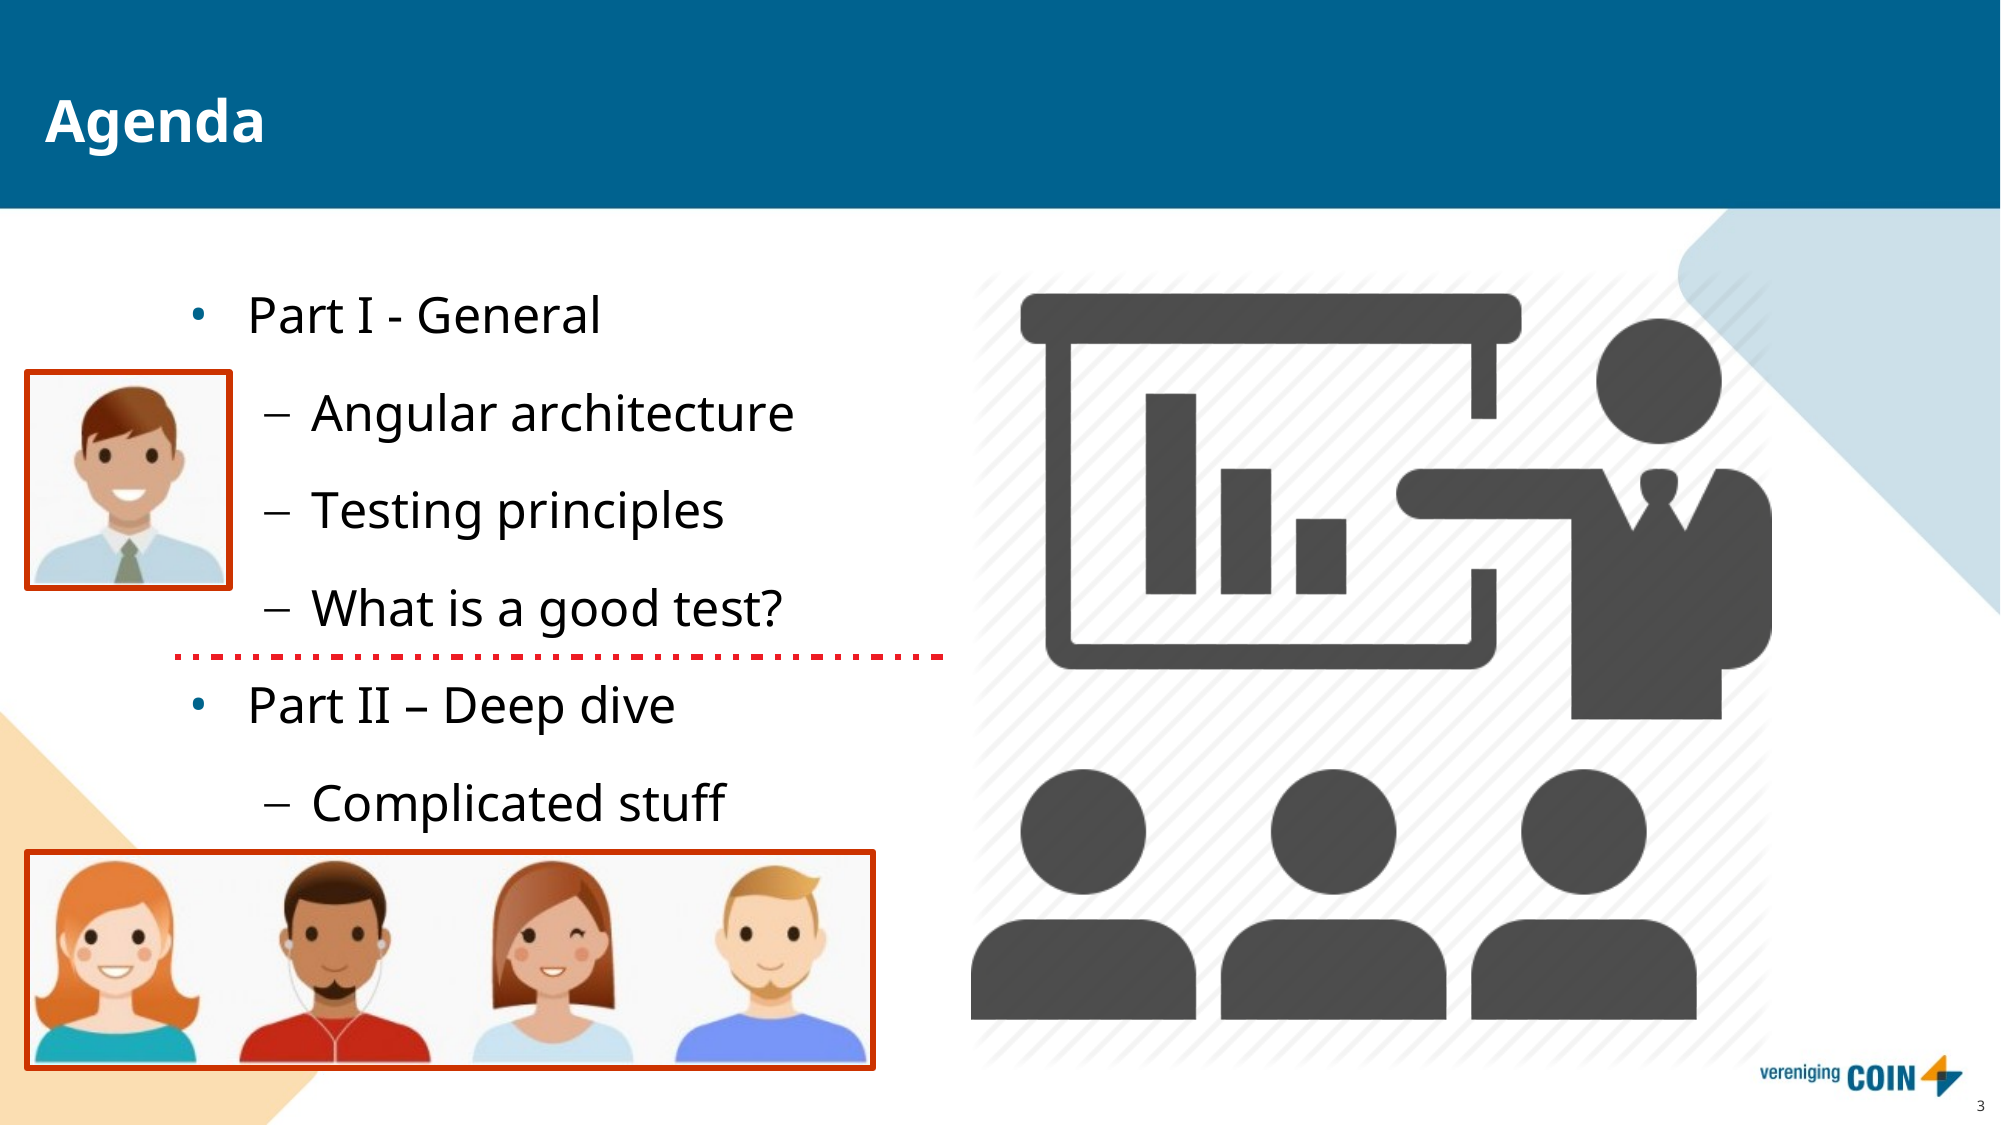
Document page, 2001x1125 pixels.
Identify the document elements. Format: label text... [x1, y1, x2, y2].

text_box Agenda [30, 31, 1969, 162]
text_box Part I - General Angular architecture Testing principles What is a good test? Part II – Deep dive Complicated stuff [174, 246, 1840, 1015]
picture [0, 208, 2001, 1125]
